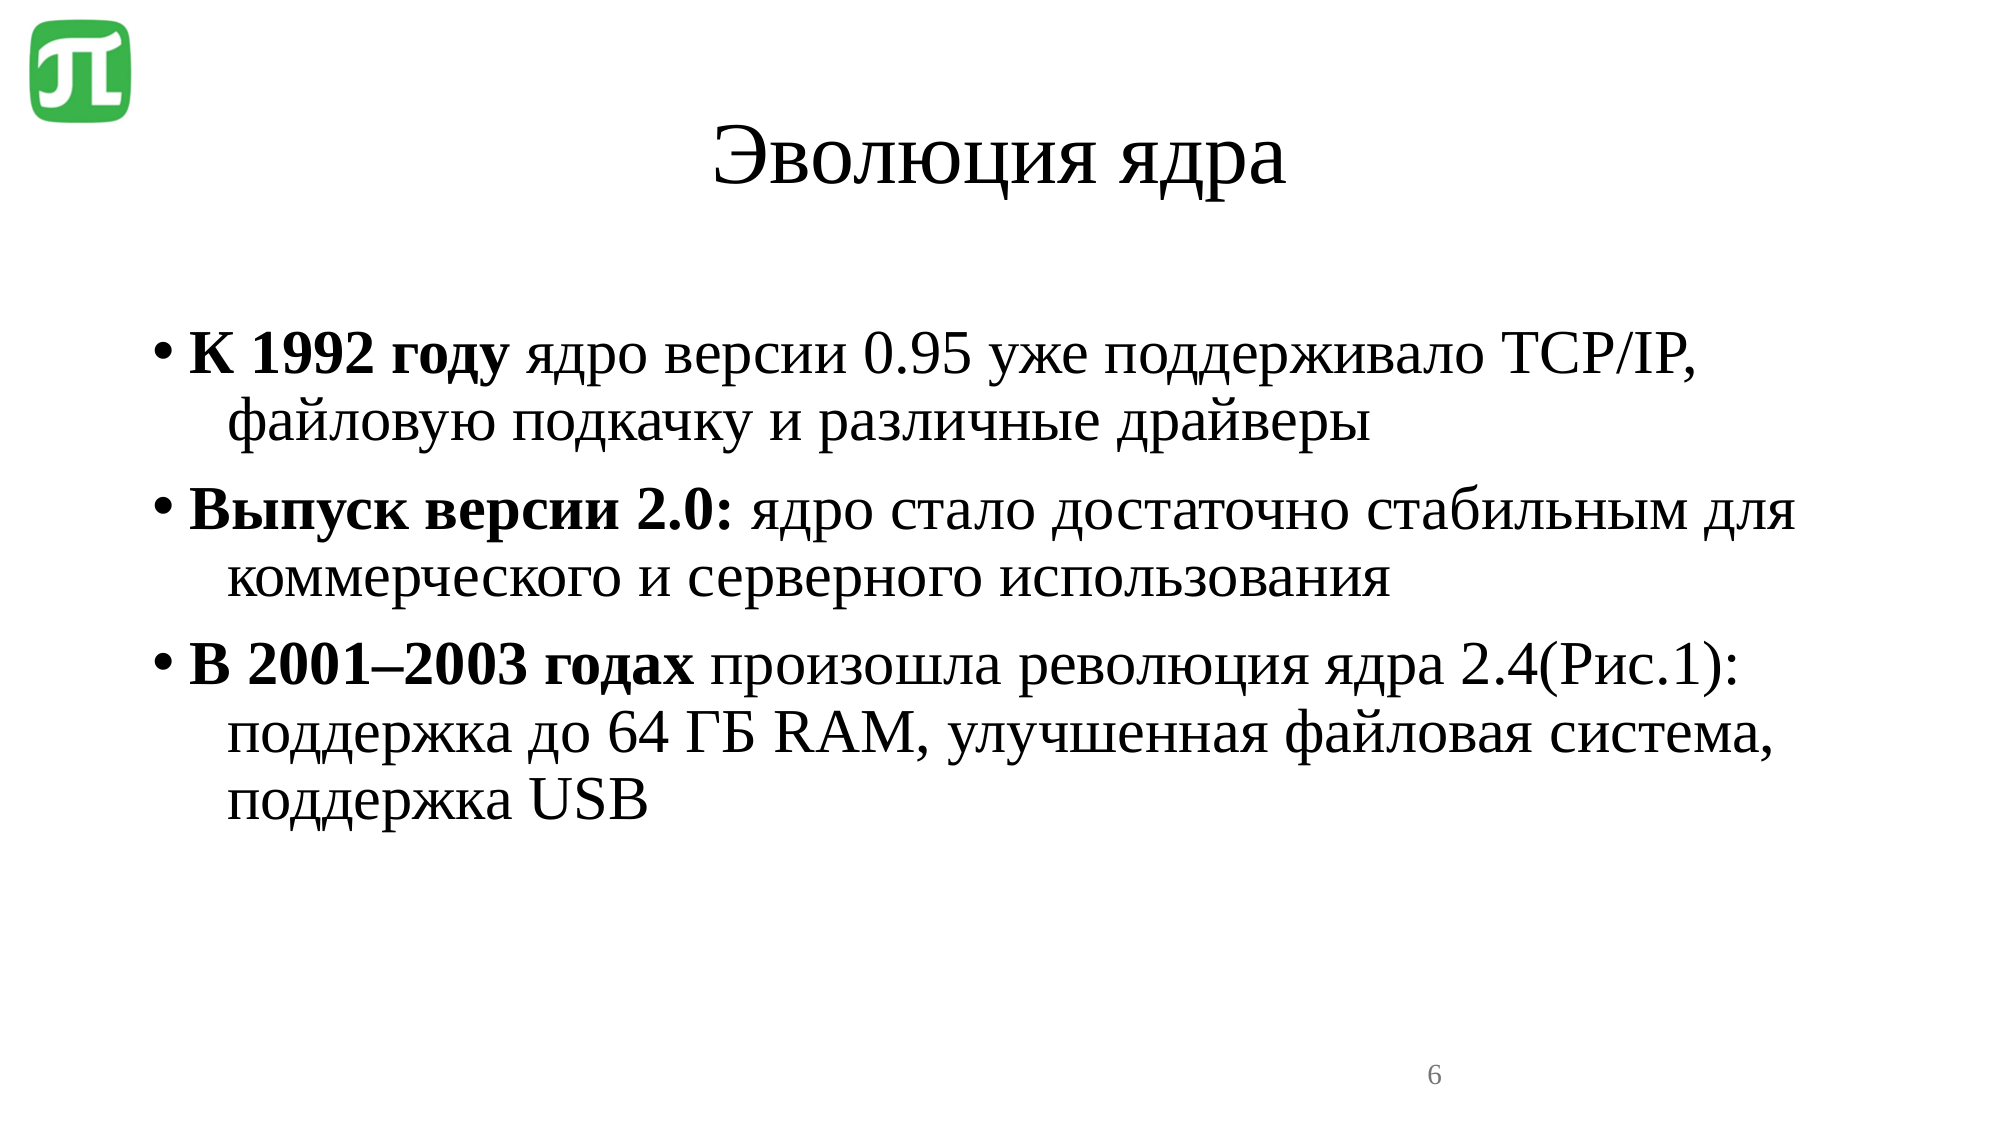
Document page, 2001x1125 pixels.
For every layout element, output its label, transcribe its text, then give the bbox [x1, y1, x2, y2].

text_box [1412, 1042, 1863, 1103]
list К 1992 году ядро версии 0.95 уже поддерживало TCP/IP, файловую подкачку и различные драйверы Выпуск версии 2.0: ядро стало достаточно стабильным для коммерческого и серверного использования В 2001–2003 годах произошла революция ядра 2.4(Рис.1): поддержка до 64 ГБ RAM, улучшенная файловая система, поддержка USB [137, 311, 1863, 1026]
title Эволюция ядра [137, 99, 1863, 311]
picture [0, 0, 161, 149]
